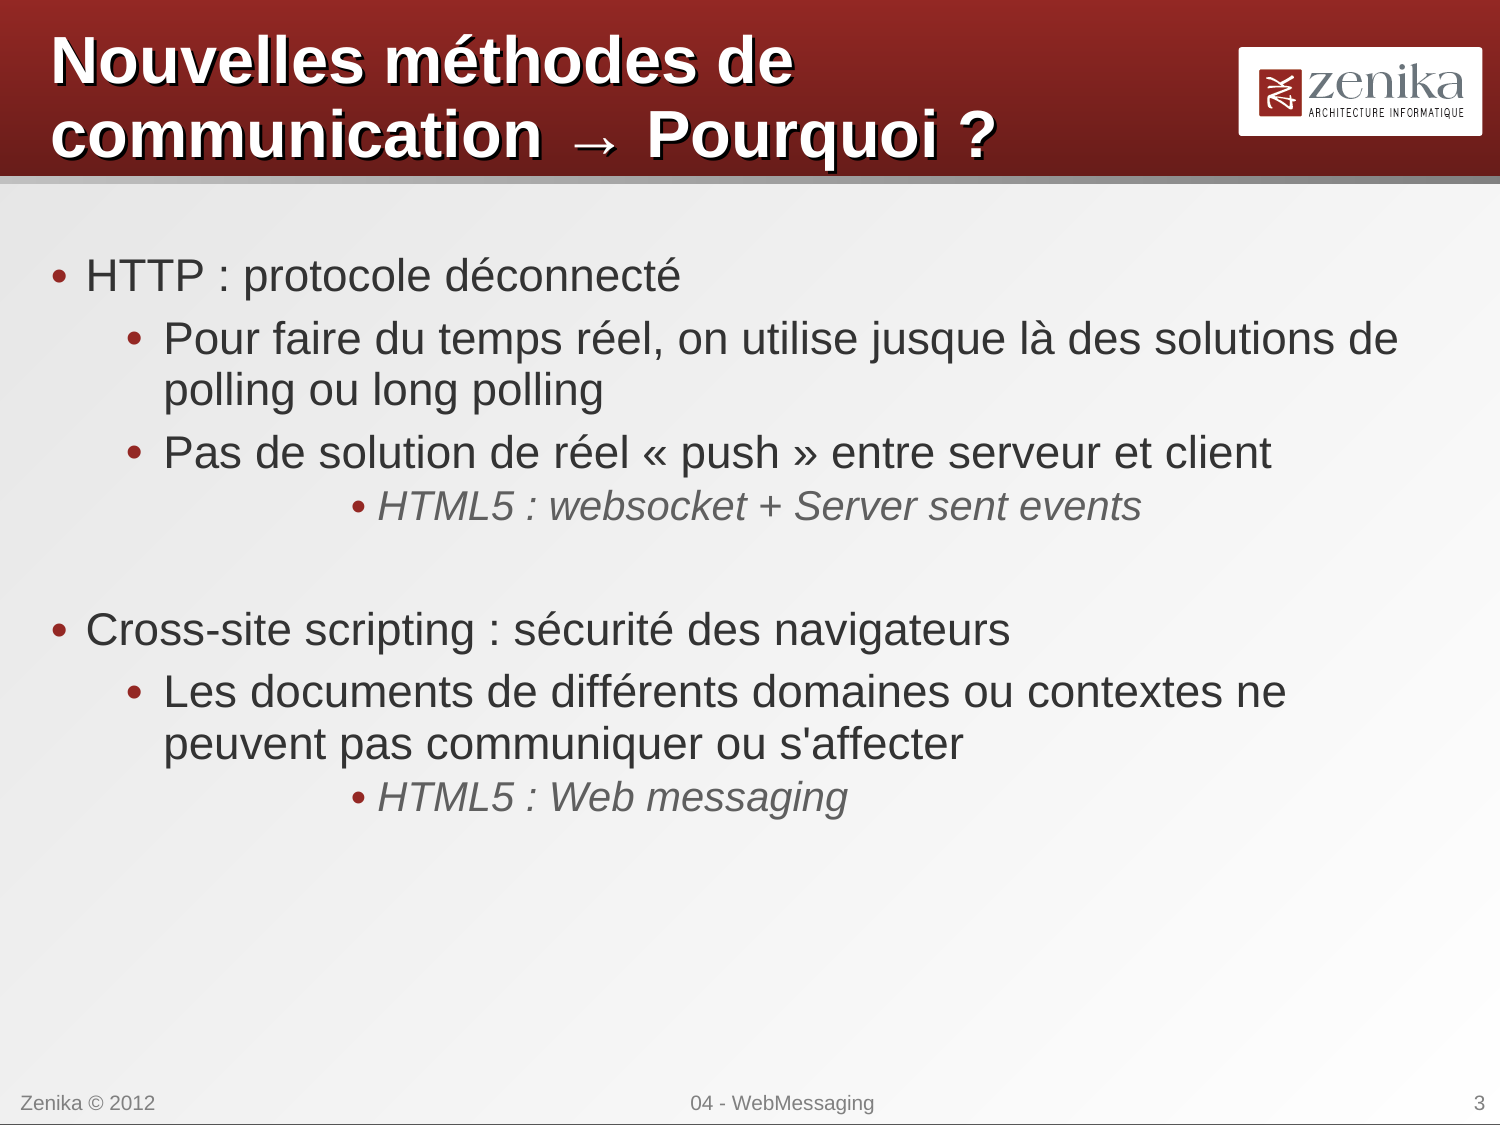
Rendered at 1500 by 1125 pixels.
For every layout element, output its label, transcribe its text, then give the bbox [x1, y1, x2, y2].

list HTTP : protocole déconnecté Pour faire du temps réel, on utilise jusque là des solutions de polling ou long polling Pas de solution de réel « push » entre serveur et client HTML5 : websocket + Server sent events Cross-site scripting : sécurité des navigateurs Les documents de différents domaines ou contextes ne peuvent pas communiquer ou s'affecter HTML5 : Web messaging [50, 249, 1435, 1079]
picture [1257, 58, 1464, 125]
title Nouvelles méthodes de communication → Pourquoi ? [50, 15, 1206, 180]
